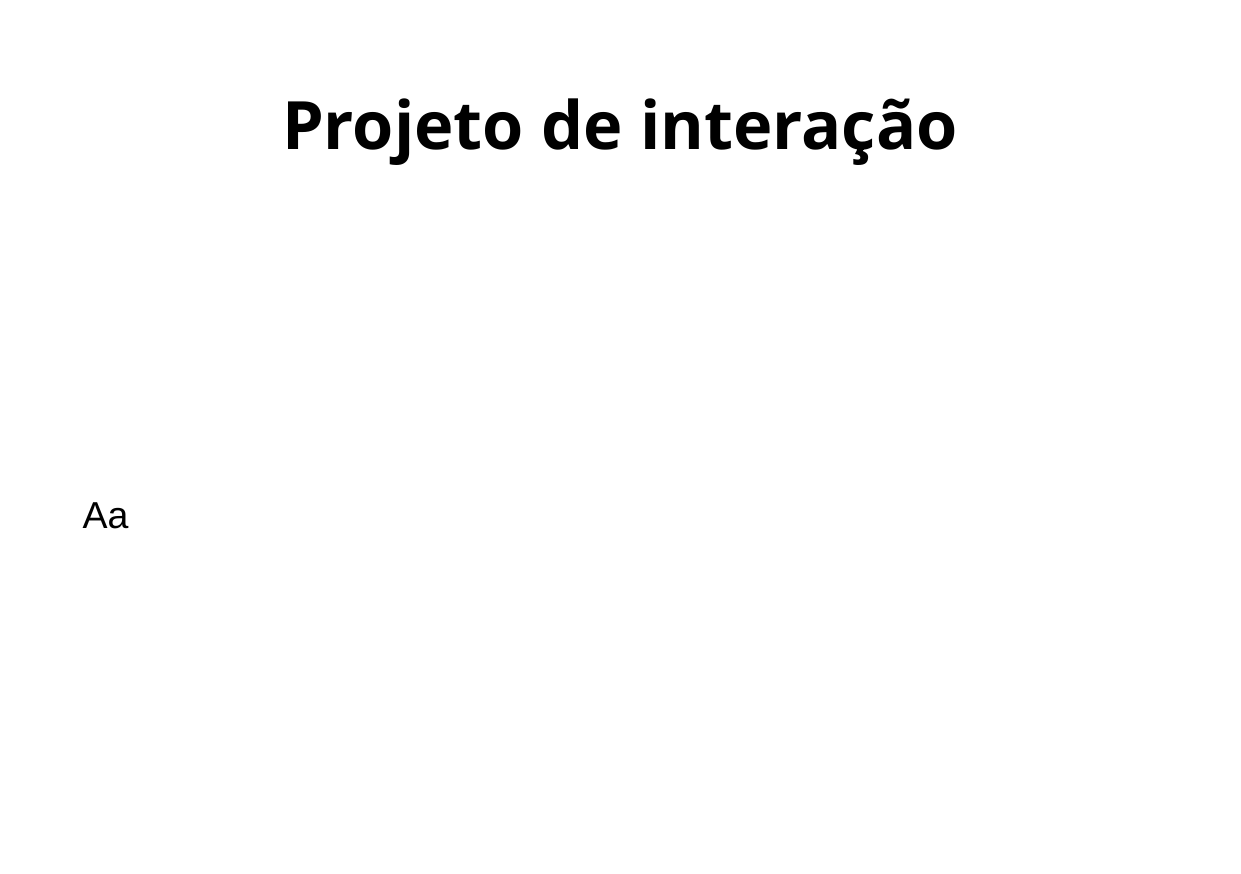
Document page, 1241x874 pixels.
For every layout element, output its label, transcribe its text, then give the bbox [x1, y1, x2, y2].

text_box Aa [82, 491, 1158, 537]
text_box Projeto de interação [58, 82, 1181, 163]
text_box Aa [90, 505, 99, 518]
